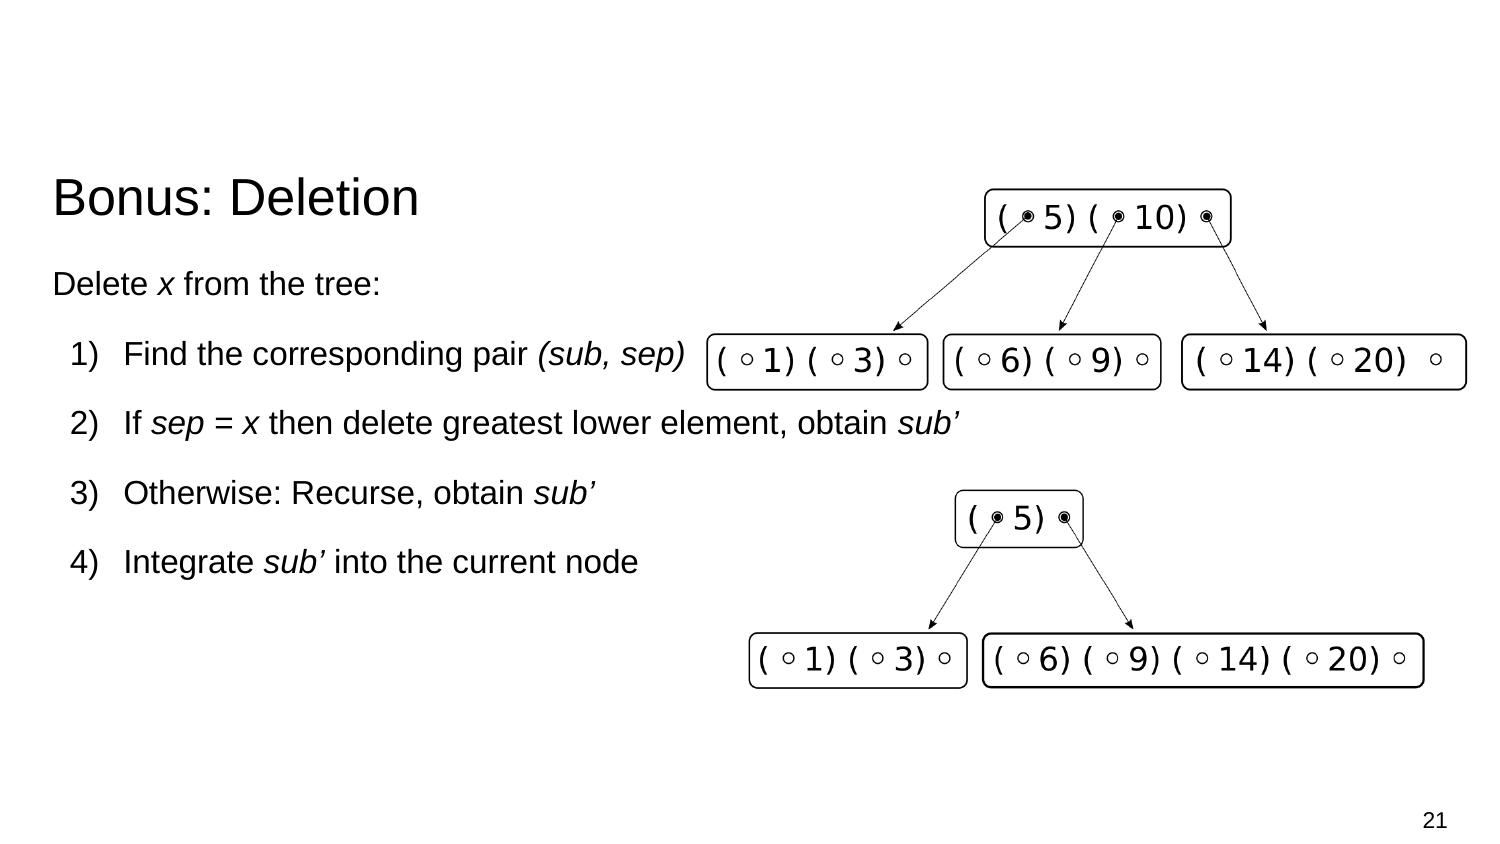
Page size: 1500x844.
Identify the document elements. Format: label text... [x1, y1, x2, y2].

picture [679, 159, 1500, 721]
list Delete x from the tree: Find the corresponding pair (sub, sep) If sep = x then delete greatest lower element, obtain sub’ Otherwise: Recurse, obtain sub’ Integrate sub’ into the current node [52, 262, 1449, 771]
title Bonus: Deletion [52, 159, 679, 227]
